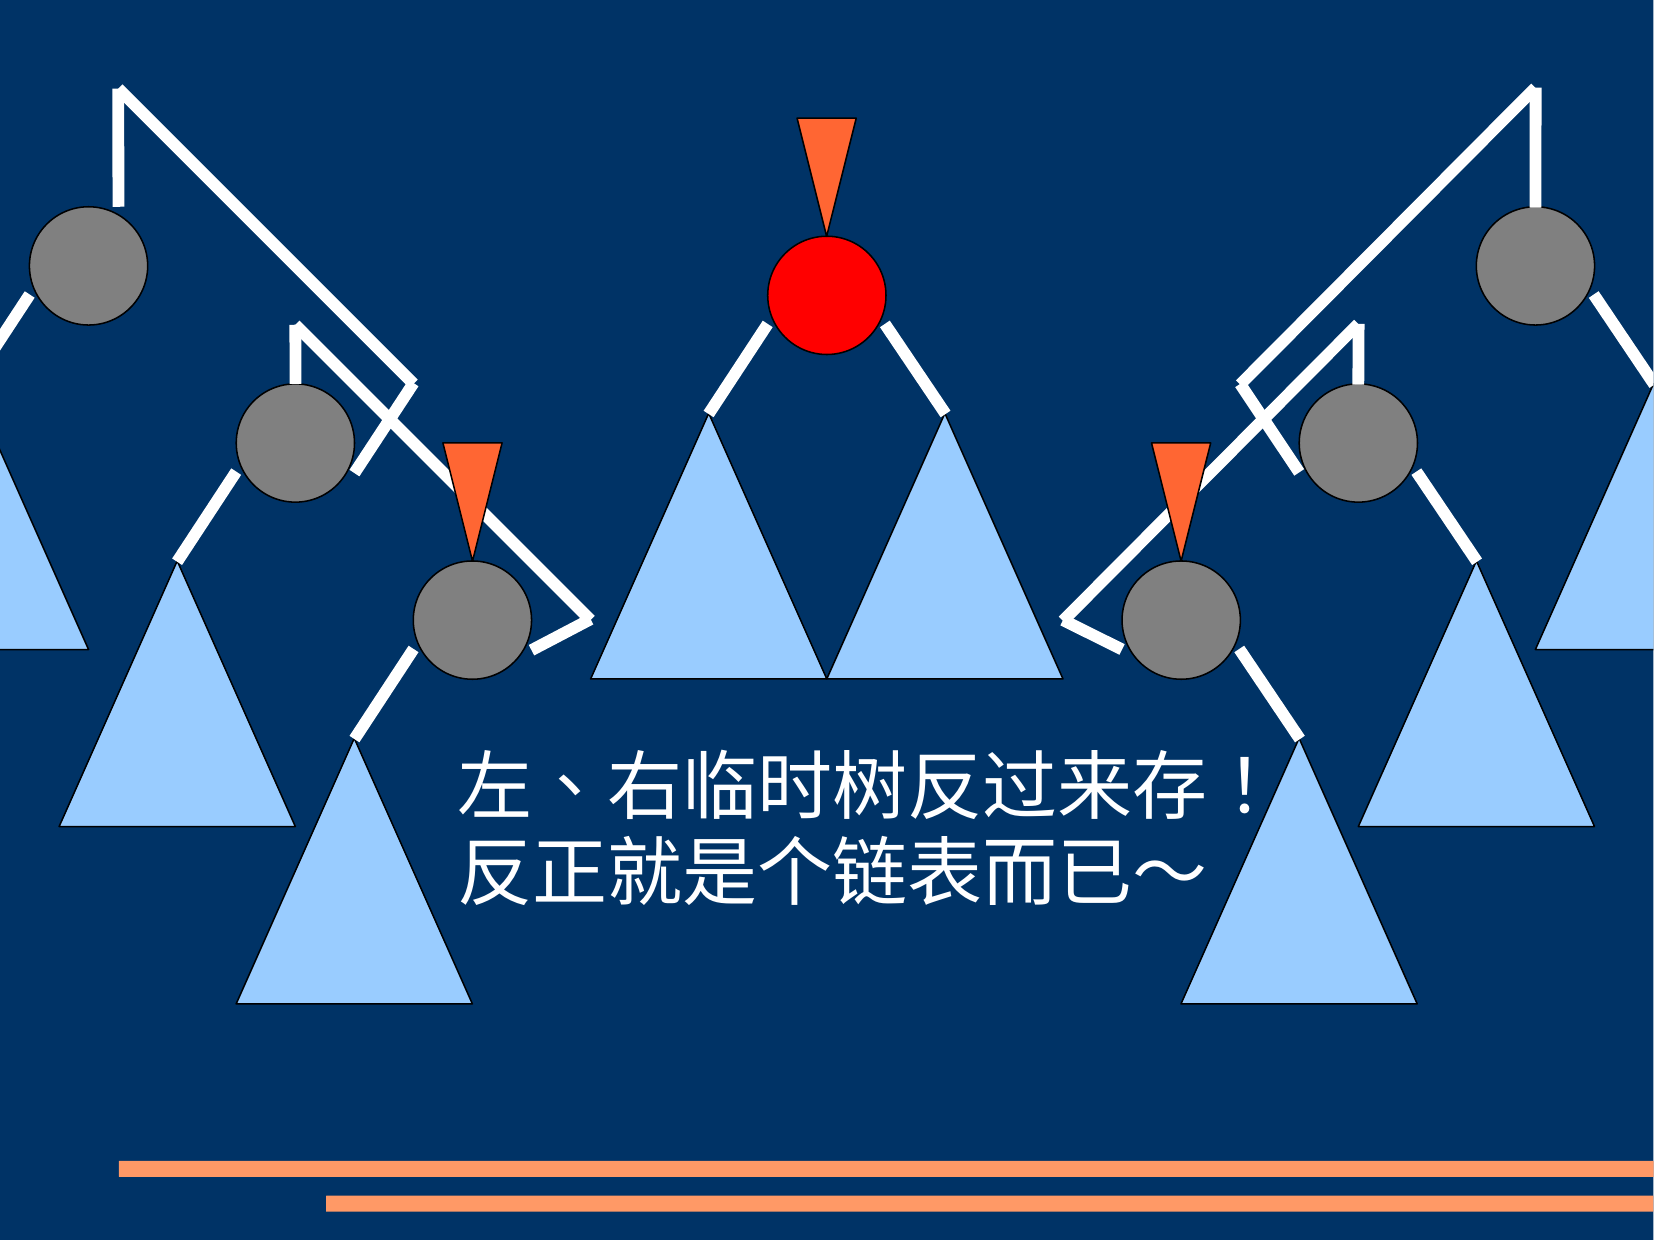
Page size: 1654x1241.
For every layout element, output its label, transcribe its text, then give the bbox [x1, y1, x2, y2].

text_box [413, 442, 532, 680]
text_box [29, 206, 148, 326]
text_box [767, 118, 887, 355]
text_box [59, 562, 296, 827]
text_box [1122, 442, 1241, 680]
text_box [236, 384, 355, 503]
text_box [0, 450, 89, 650]
text_box [590, 414, 1063, 679]
text_box [1476, 207, 1595, 326]
text_box [1535, 386, 1654, 650]
text_box 左、右临时树反过来存！ 反正就是个链表而已～ [442, 738, 1388, 925]
text_box [1388, 562, 1595, 827]
text_box [236, 739, 473, 1004]
text_box [1299, 384, 1418, 503]
text_box [1180, 925, 1418, 1004]
